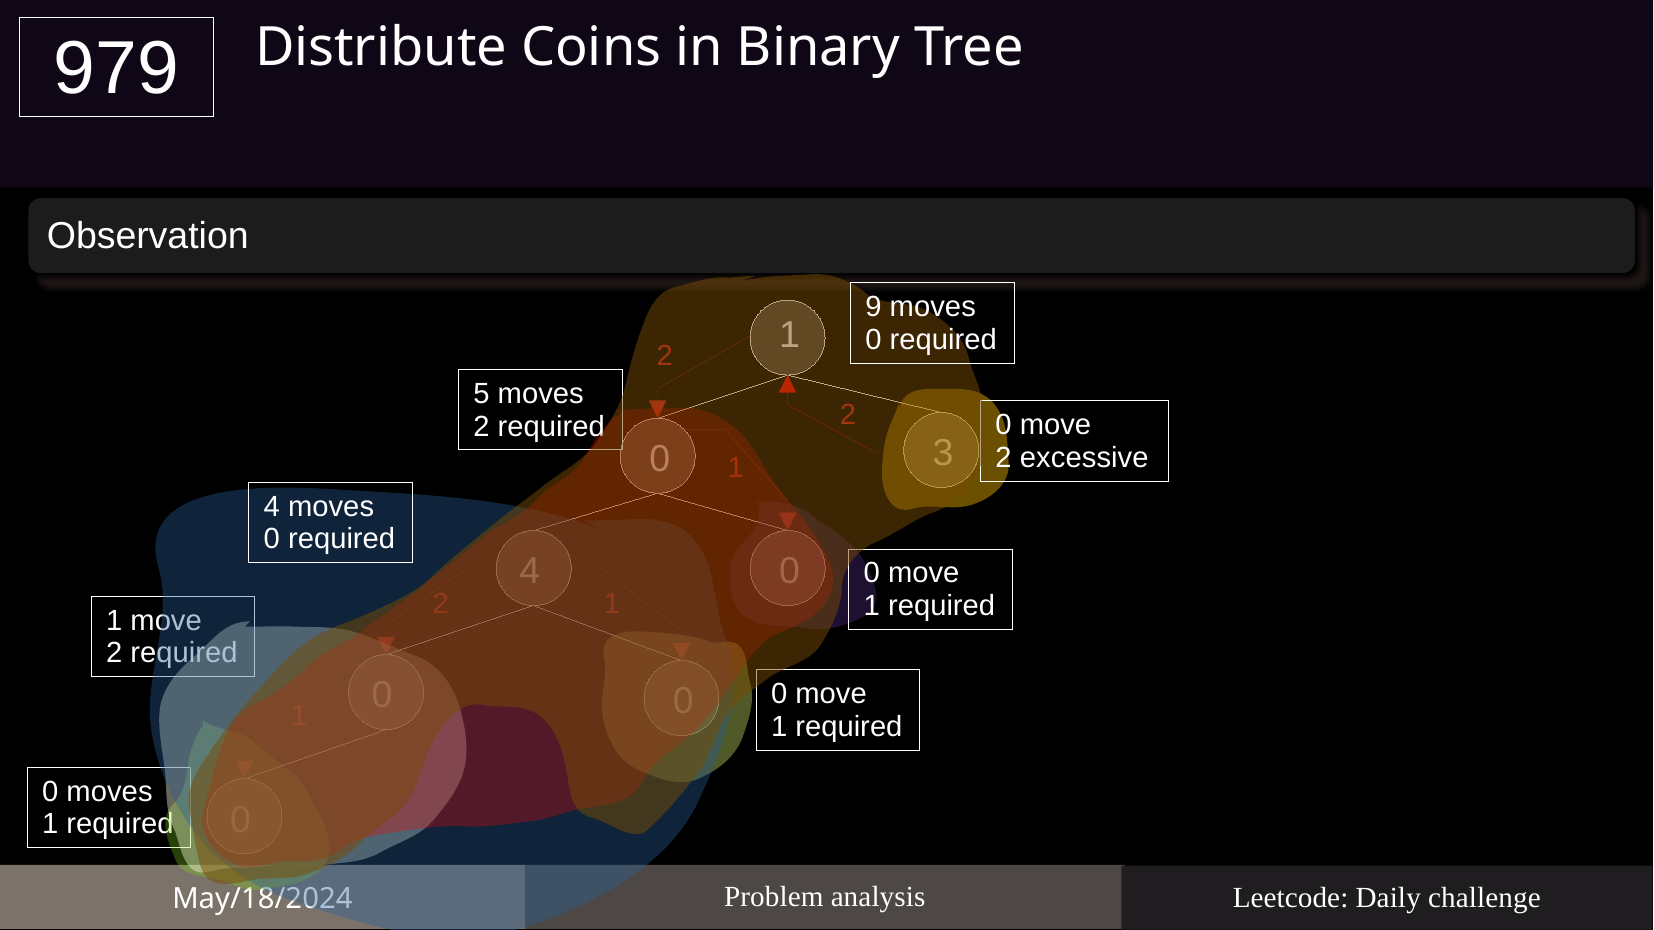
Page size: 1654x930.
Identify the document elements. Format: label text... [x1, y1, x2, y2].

text_box 1 move 2 required [91, 596, 162, 677]
text_box 0 move 1 required [848, 549, 1013, 630]
text_box 9 moves 0 required [850, 282, 1015, 364]
text_box 5 moves 2 required [458, 369, 623, 450]
text_box 0 move 1 required [756, 669, 920, 751]
text_box 0 moves 1 required [27, 767, 170, 848]
text_box 0 move 2 excessive [980, 400, 1169, 482]
text_box [149, 274, 1004, 930]
text_box Observation [28, 198, 1635, 274]
text_box 4 moves 0 required [248, 482, 413, 563]
